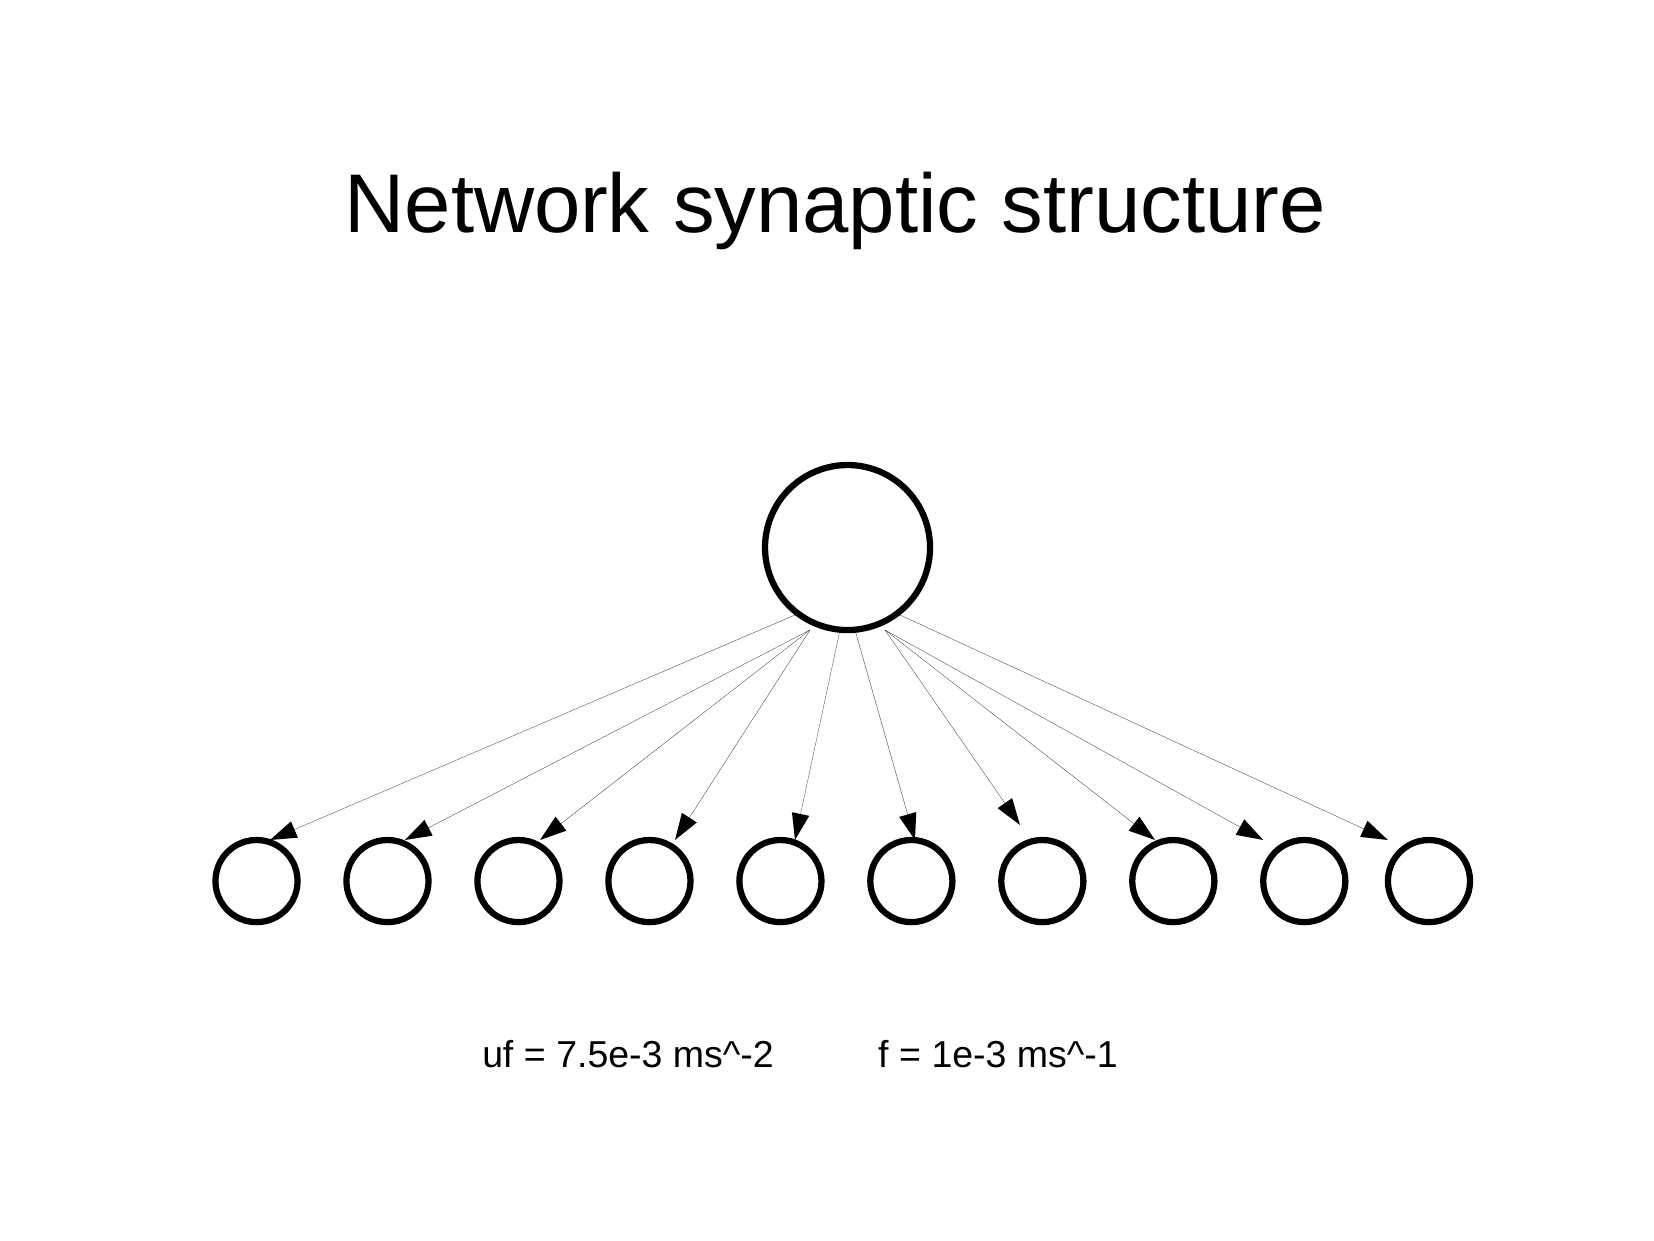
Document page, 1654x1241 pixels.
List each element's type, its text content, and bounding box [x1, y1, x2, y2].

text_box uf = 7.5e-3 ms^-2 f = 1e-3 ms^-1 [467, 1026, 1216, 1096]
text_box Network synaptic structure [330, 150, 1351, 271]
